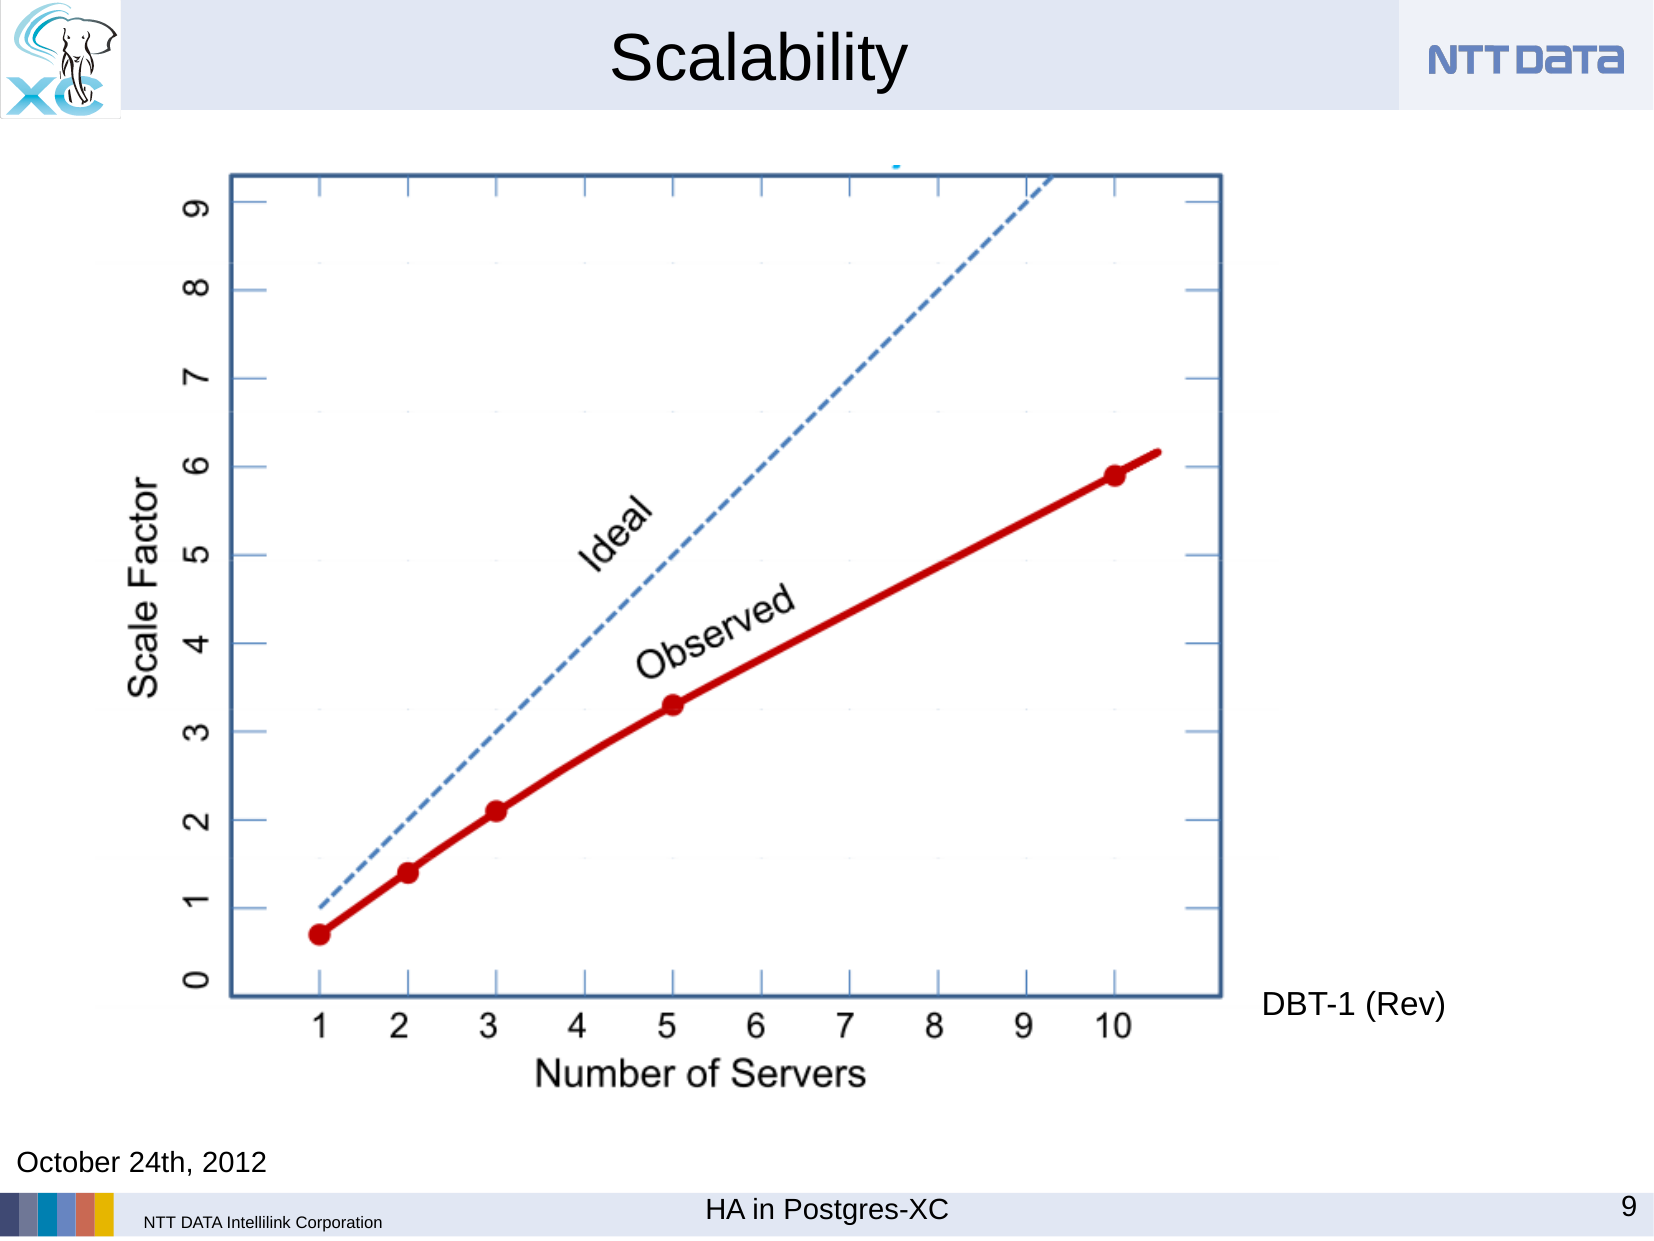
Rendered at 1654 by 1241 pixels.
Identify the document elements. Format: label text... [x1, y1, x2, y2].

picture [1429, 45, 1624, 74]
picture [0, 0, 121, 119]
title Scalability [120, 3, 1399, 110]
text_box DBT-1 (Rev) [1246, 975, 1564, 1030]
picture [95, 165, 1279, 1099]
